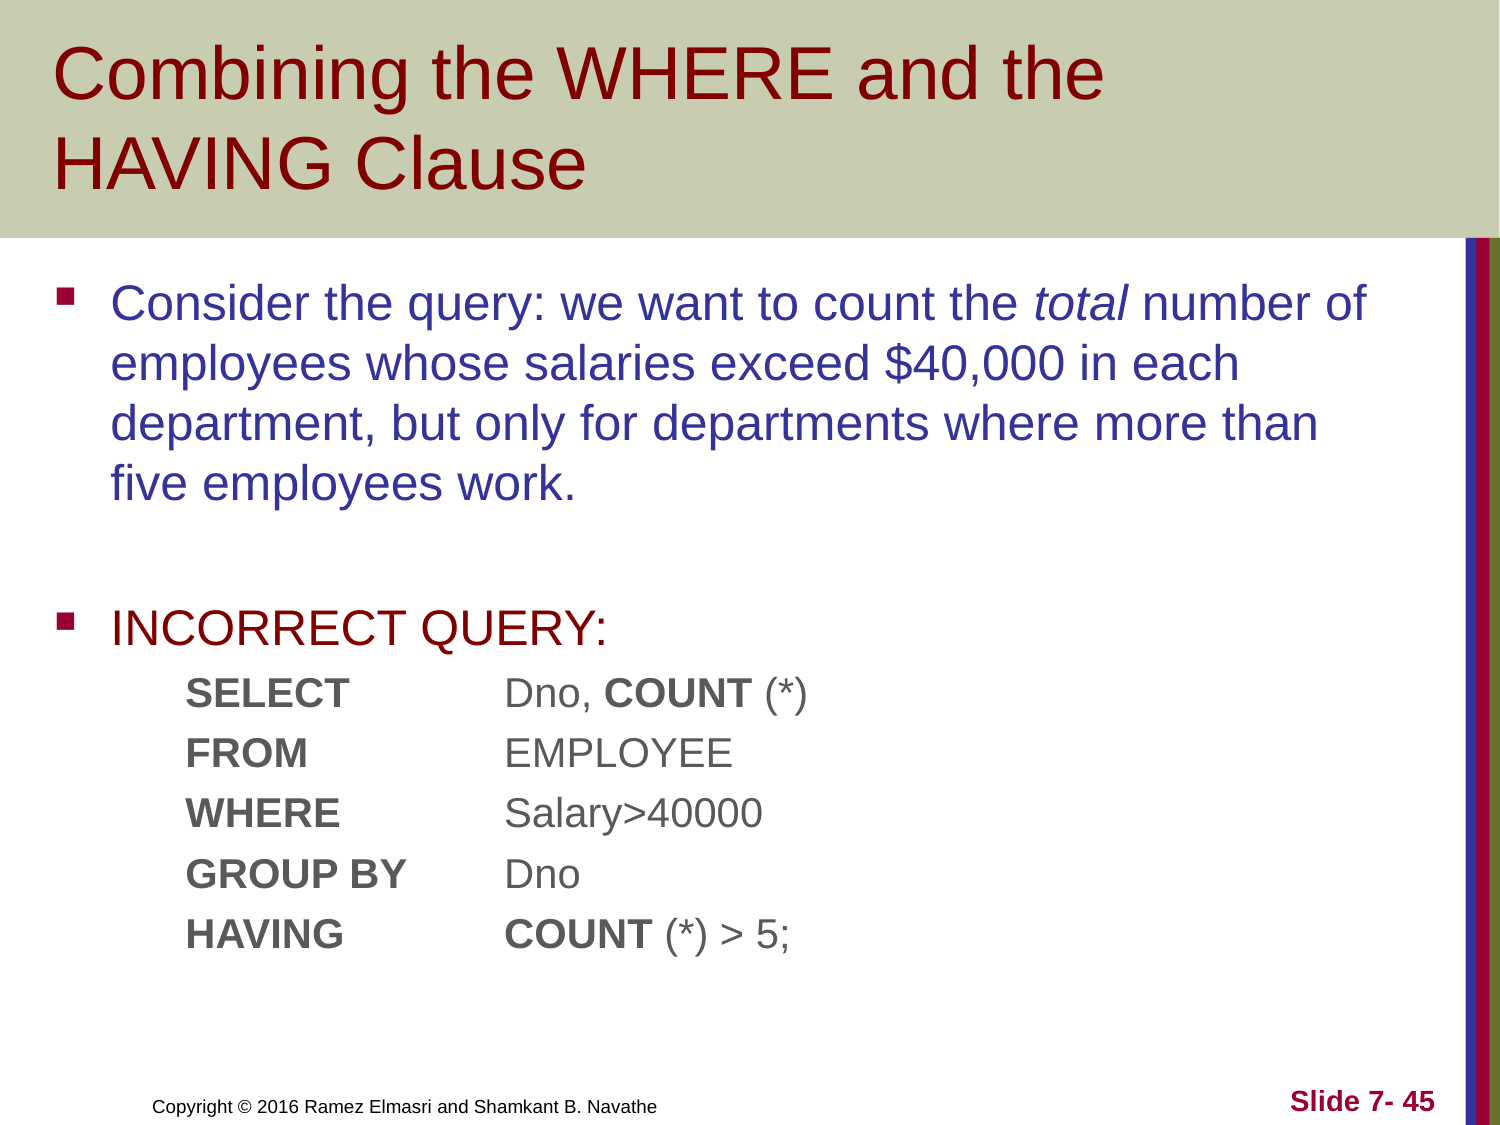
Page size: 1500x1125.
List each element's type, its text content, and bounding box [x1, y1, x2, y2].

list Consider the query: we want to count the total number of employees whose salaries exceed $40,000 in each department, but only for departments where more than five employees work. INCORRECT QUERY: SELECT Dno, COUNT (*) FROM EMPLOYEE WHERE Salary>40000 GROUP BY Dno HAVING COUNT (*) > 5; [39, 262, 1400, 1013]
title Combining the WHERE and the HAVING Clause [37, 49, 1317, 213]
text_box Slide 7- <number> [1137, 1050, 1450, 1125]
